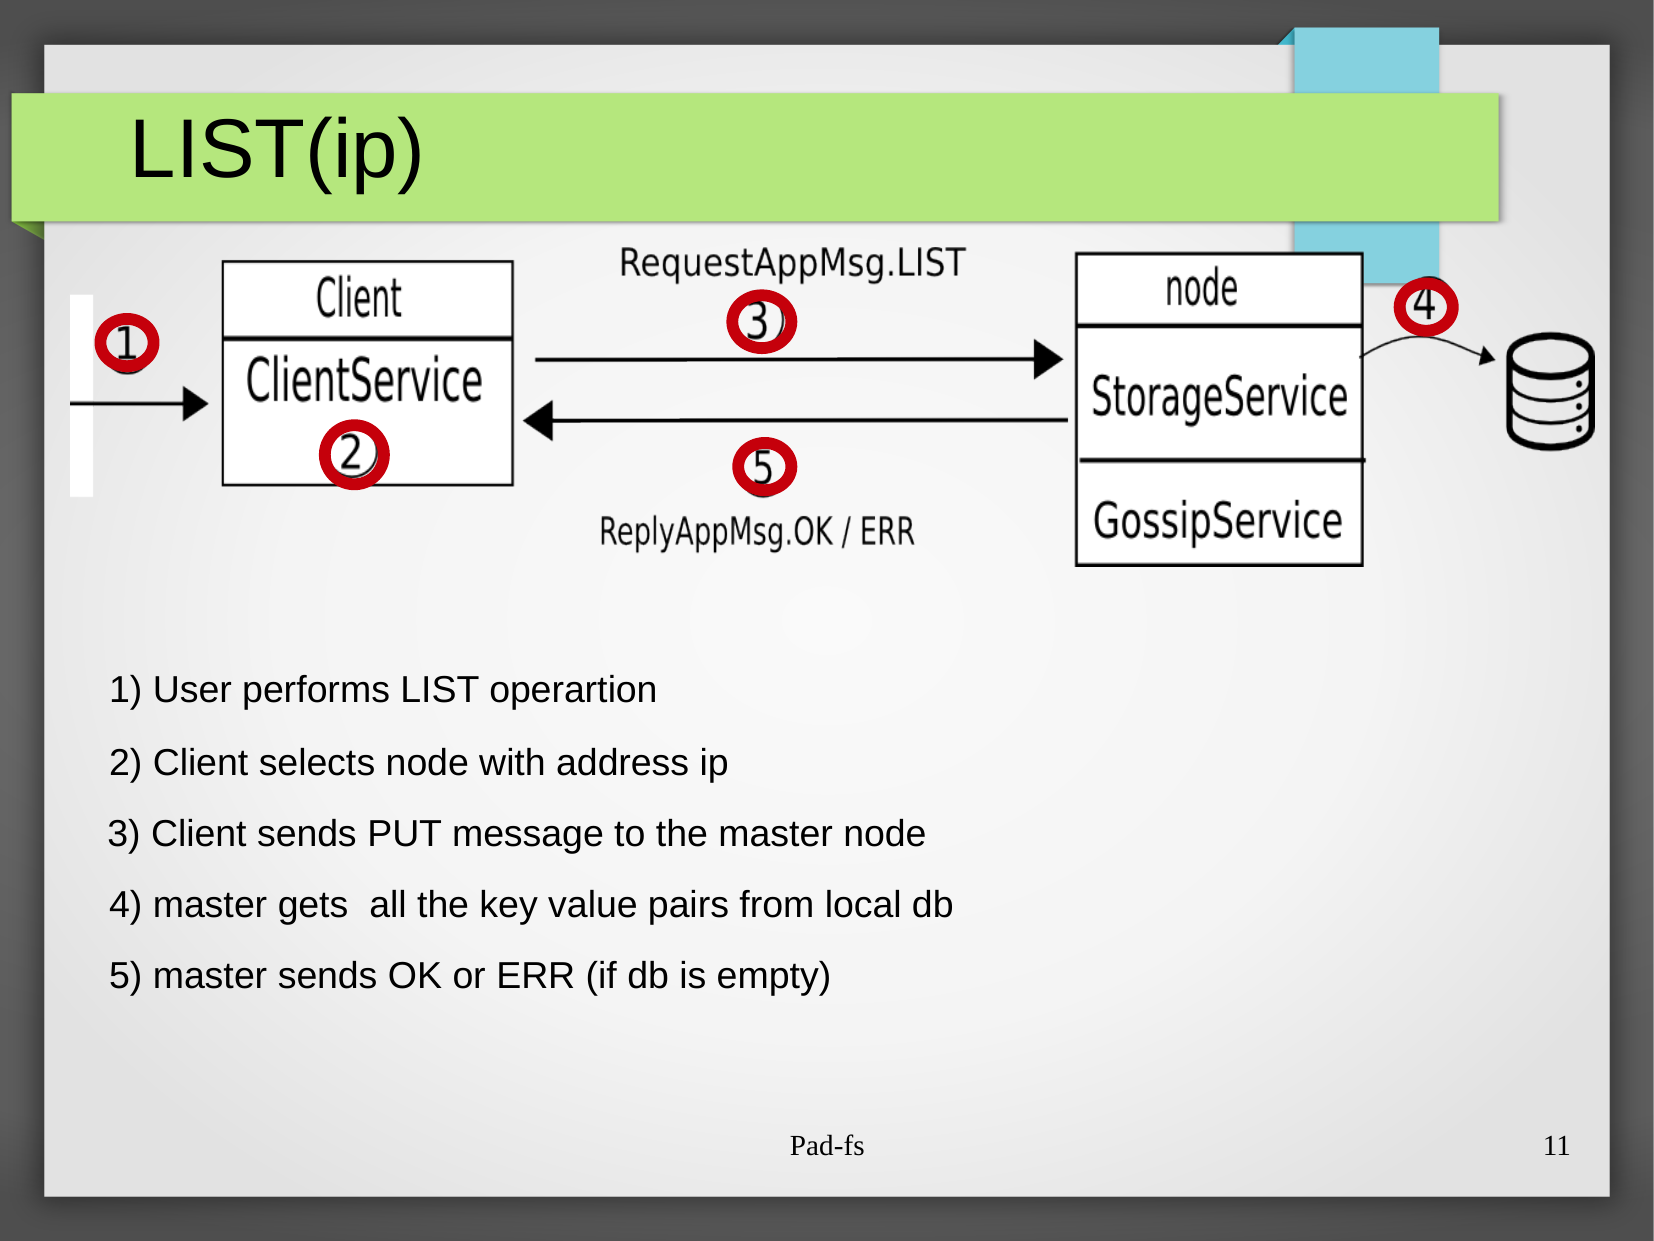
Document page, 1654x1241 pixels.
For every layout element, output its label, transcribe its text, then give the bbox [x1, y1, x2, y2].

text_box 3) Client sends PUT message to the master node [92, 805, 942, 863]
text_box 4) master gets all the key value pairs from local db [94, 876, 970, 934]
text_box 1) User performs LIST operartion [94, 661, 684, 719]
text_box 5) master sends OK or ERR (if db is empty) [94, 947, 847, 1004]
text_box 2) Client selects node with address ip [94, 734, 775, 792]
picture [0, 0, 1654, 1241]
title LIST(ip) [129, 59, 1583, 239]
